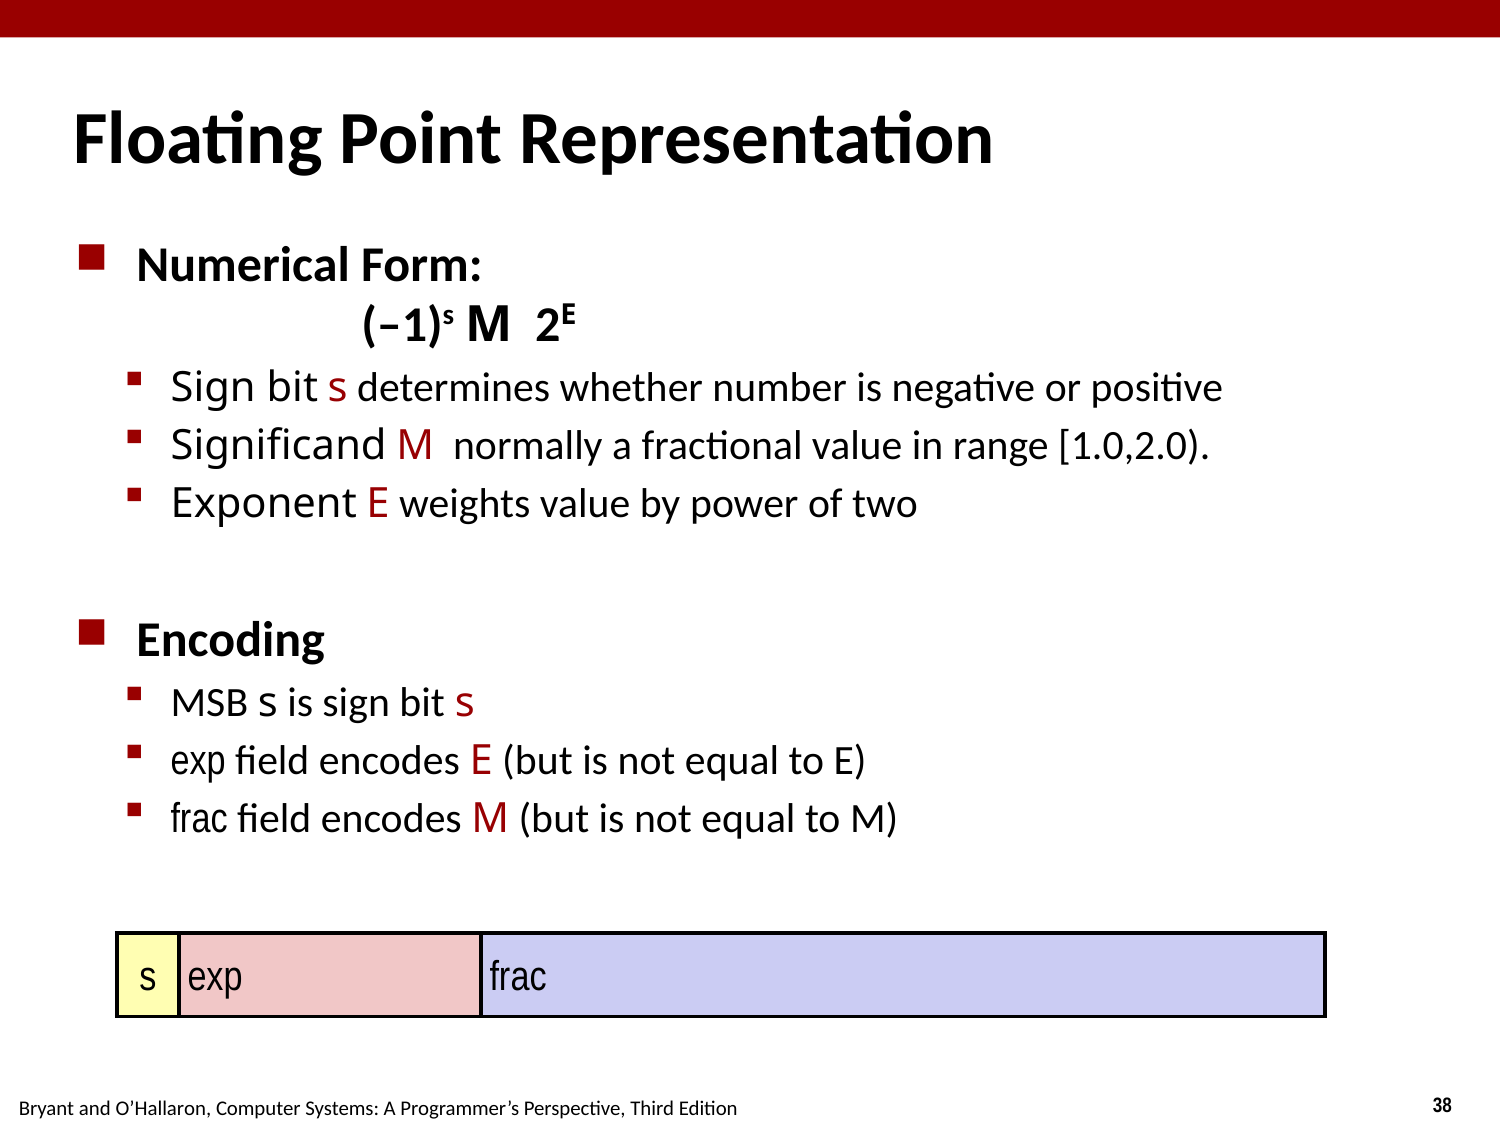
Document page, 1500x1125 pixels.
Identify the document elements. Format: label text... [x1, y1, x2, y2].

title Floating Point Representation [58, 71, 1304, 197]
table_header exp [181, 935, 479, 1015]
table_header s [119, 935, 177, 1015]
list Numerical Form: (–1)s M 2E Sign bit s determines whether number is negative or positive Significand M normally a fractional value in range [1.0,2.0). Exponent E weights value by power of two Encoding MSB s is sign bit s exp field encodes E (but is not equal to E) frac field encodes M (but is not equal to M) [65, 223, 1361, 1040]
table_header frac [483, 935, 1323, 1015]
